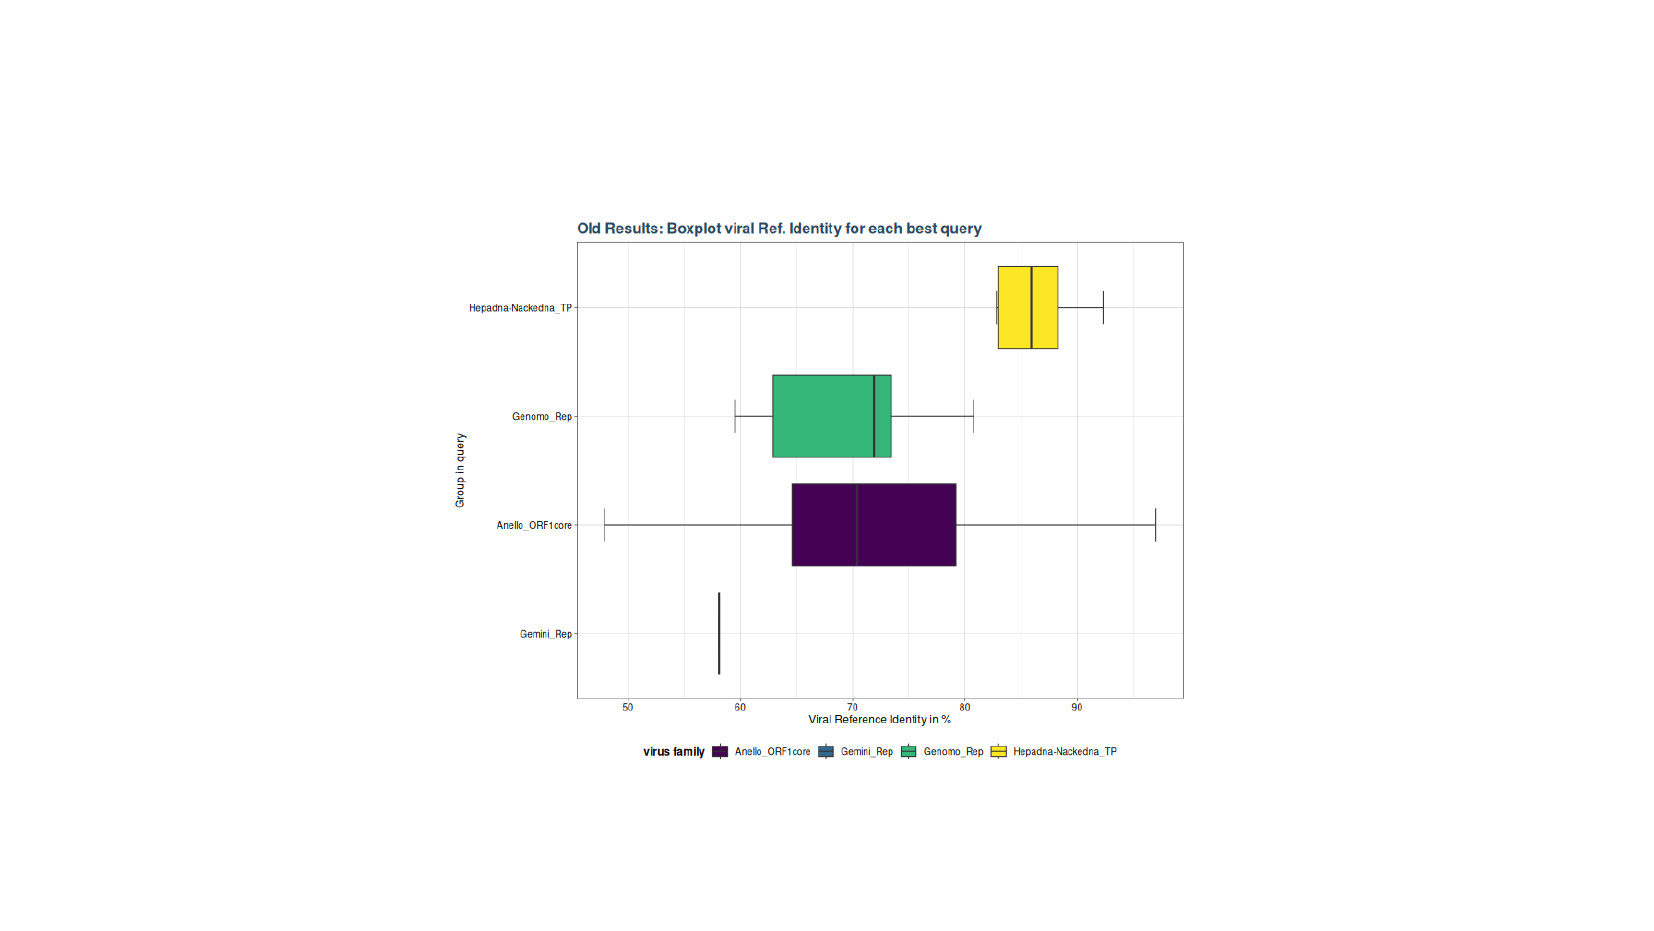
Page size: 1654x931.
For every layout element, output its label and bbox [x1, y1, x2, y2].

picture [450, 217, 1188, 771]
